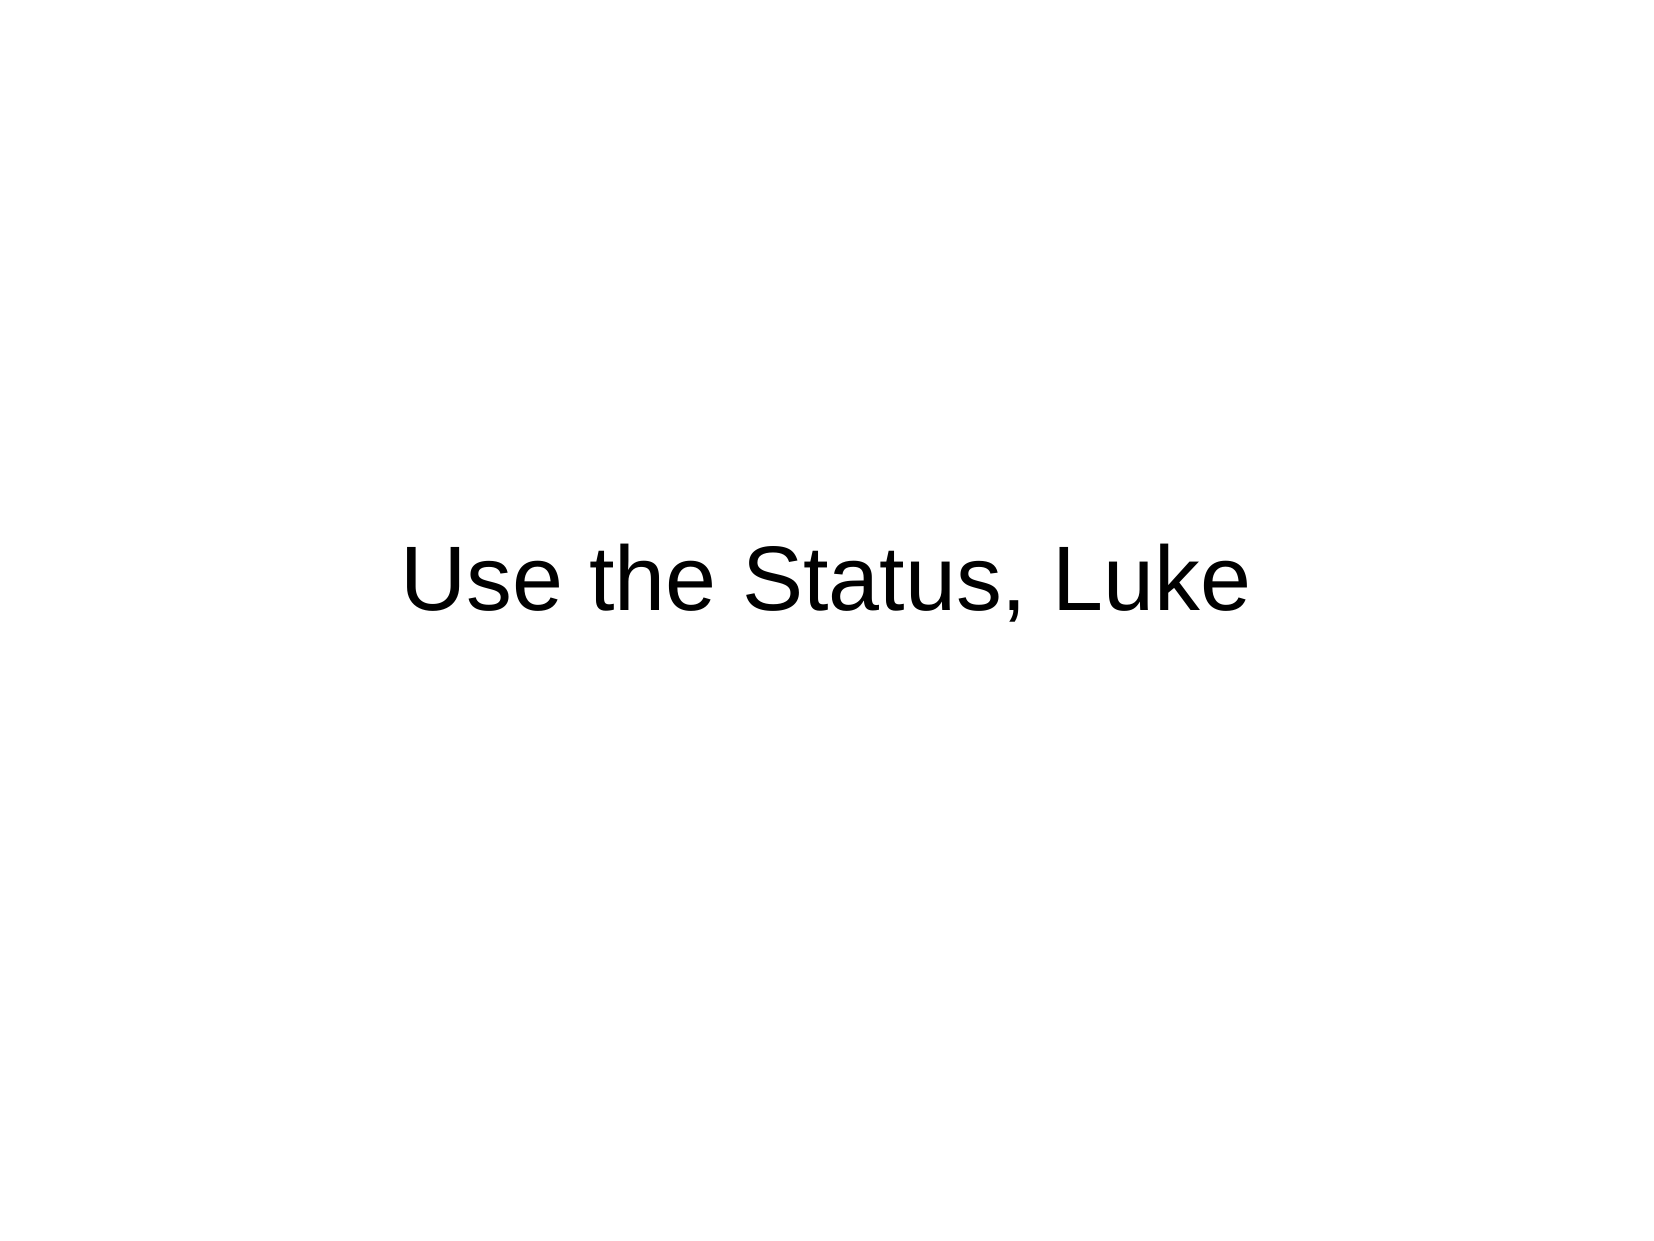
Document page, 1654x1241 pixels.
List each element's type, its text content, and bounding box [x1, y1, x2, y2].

subtitle Use the Status, Luke [82, 49, 1571, 1109]
